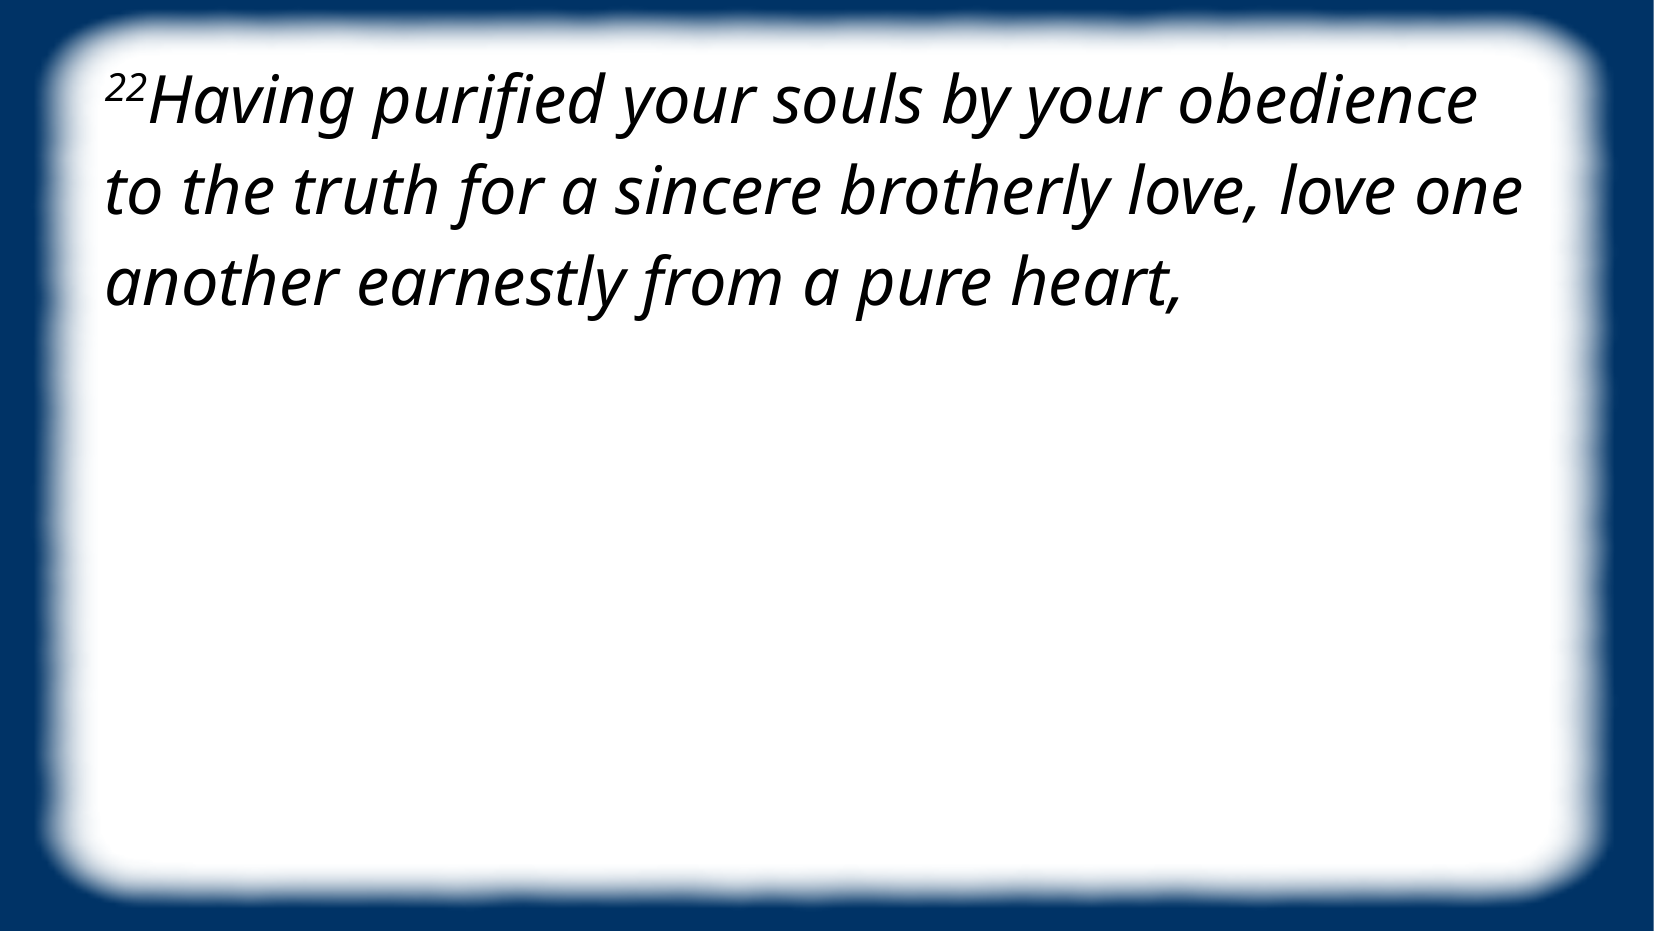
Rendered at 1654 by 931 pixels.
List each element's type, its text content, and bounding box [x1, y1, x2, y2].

text_box 22Having purified your souls by your obedience to the truth for a sincere brotherly love, love one another earnestly from a pure heart, [90, 45, 1546, 327]
picture [0, 0, 1654, 931]
